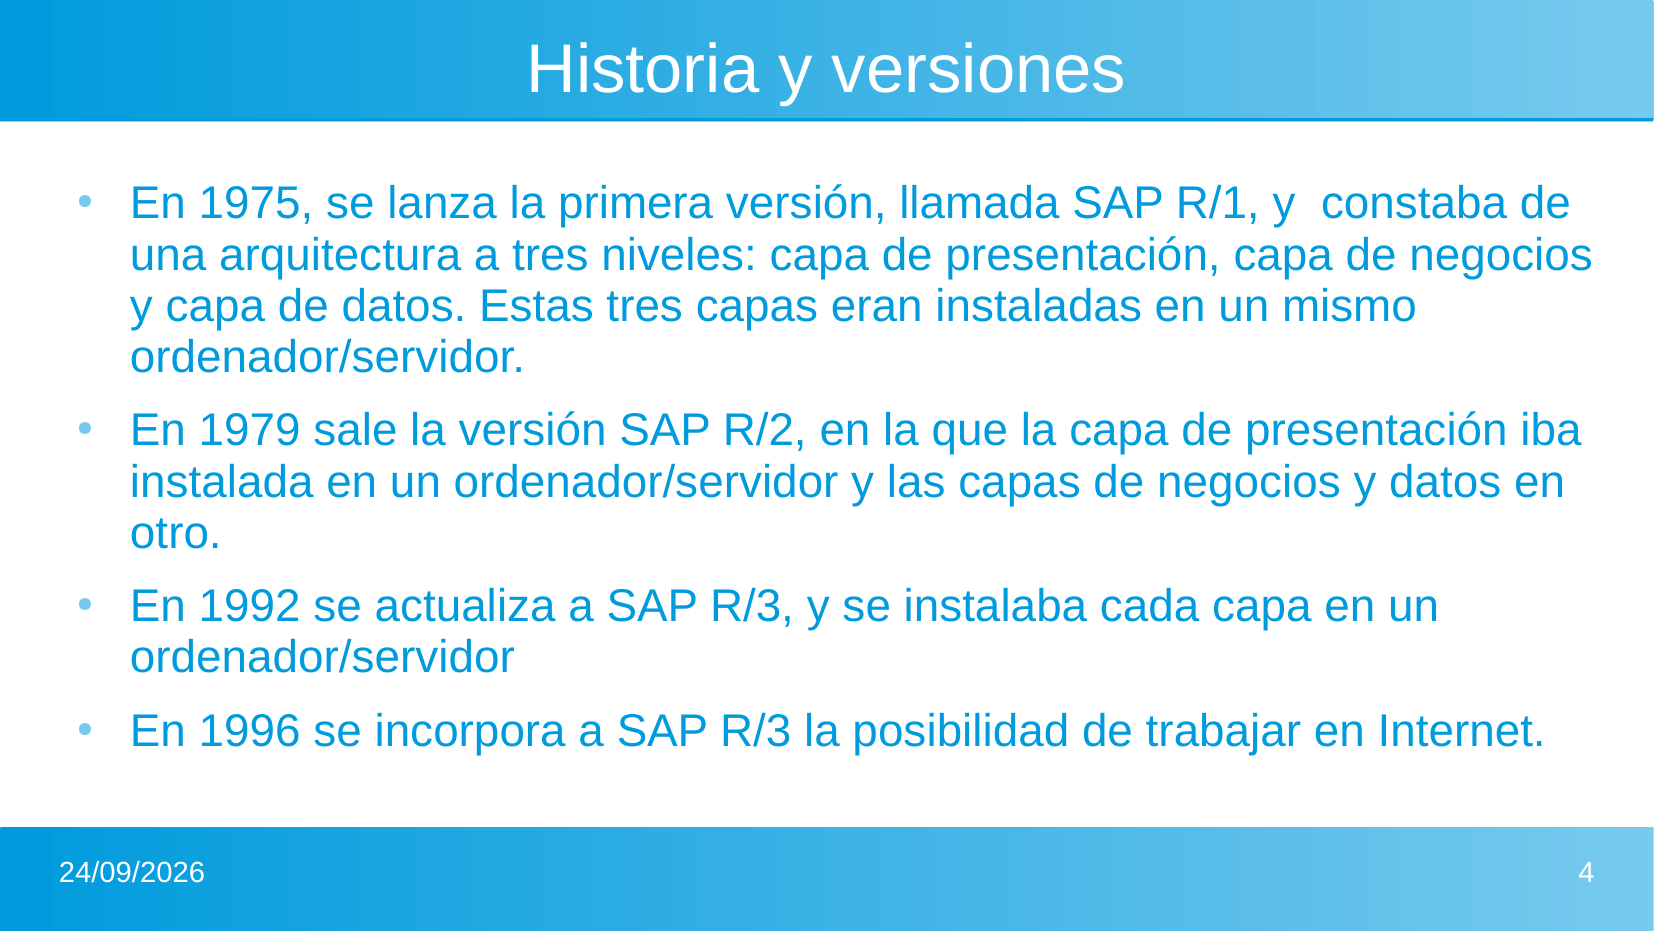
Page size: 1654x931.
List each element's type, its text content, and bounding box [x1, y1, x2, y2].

title Historia y versiones [59, 29, 1595, 108]
list En 1975, se lanza la primera versión, llamada SAP R/1, y constaba de una arquitectura a tres niveles: capa de presentación, capa de negocios y capa de datos. Estas tres capas eran instaladas en un mismo ordenador/servidor. En 1979 sale la versión SAP R/2, en la que la capa de presentación iba instalada en un ordenador/servidor y las capas de negocios y datos en otro. En 1992 se actualiza a SAP R/3, y se instalaba cada capa en un ordenador/servidor En 1996 se incorpora a SAP R/3 la posibilidad de trabajar en Internet. [59, 177, 1595, 562]
